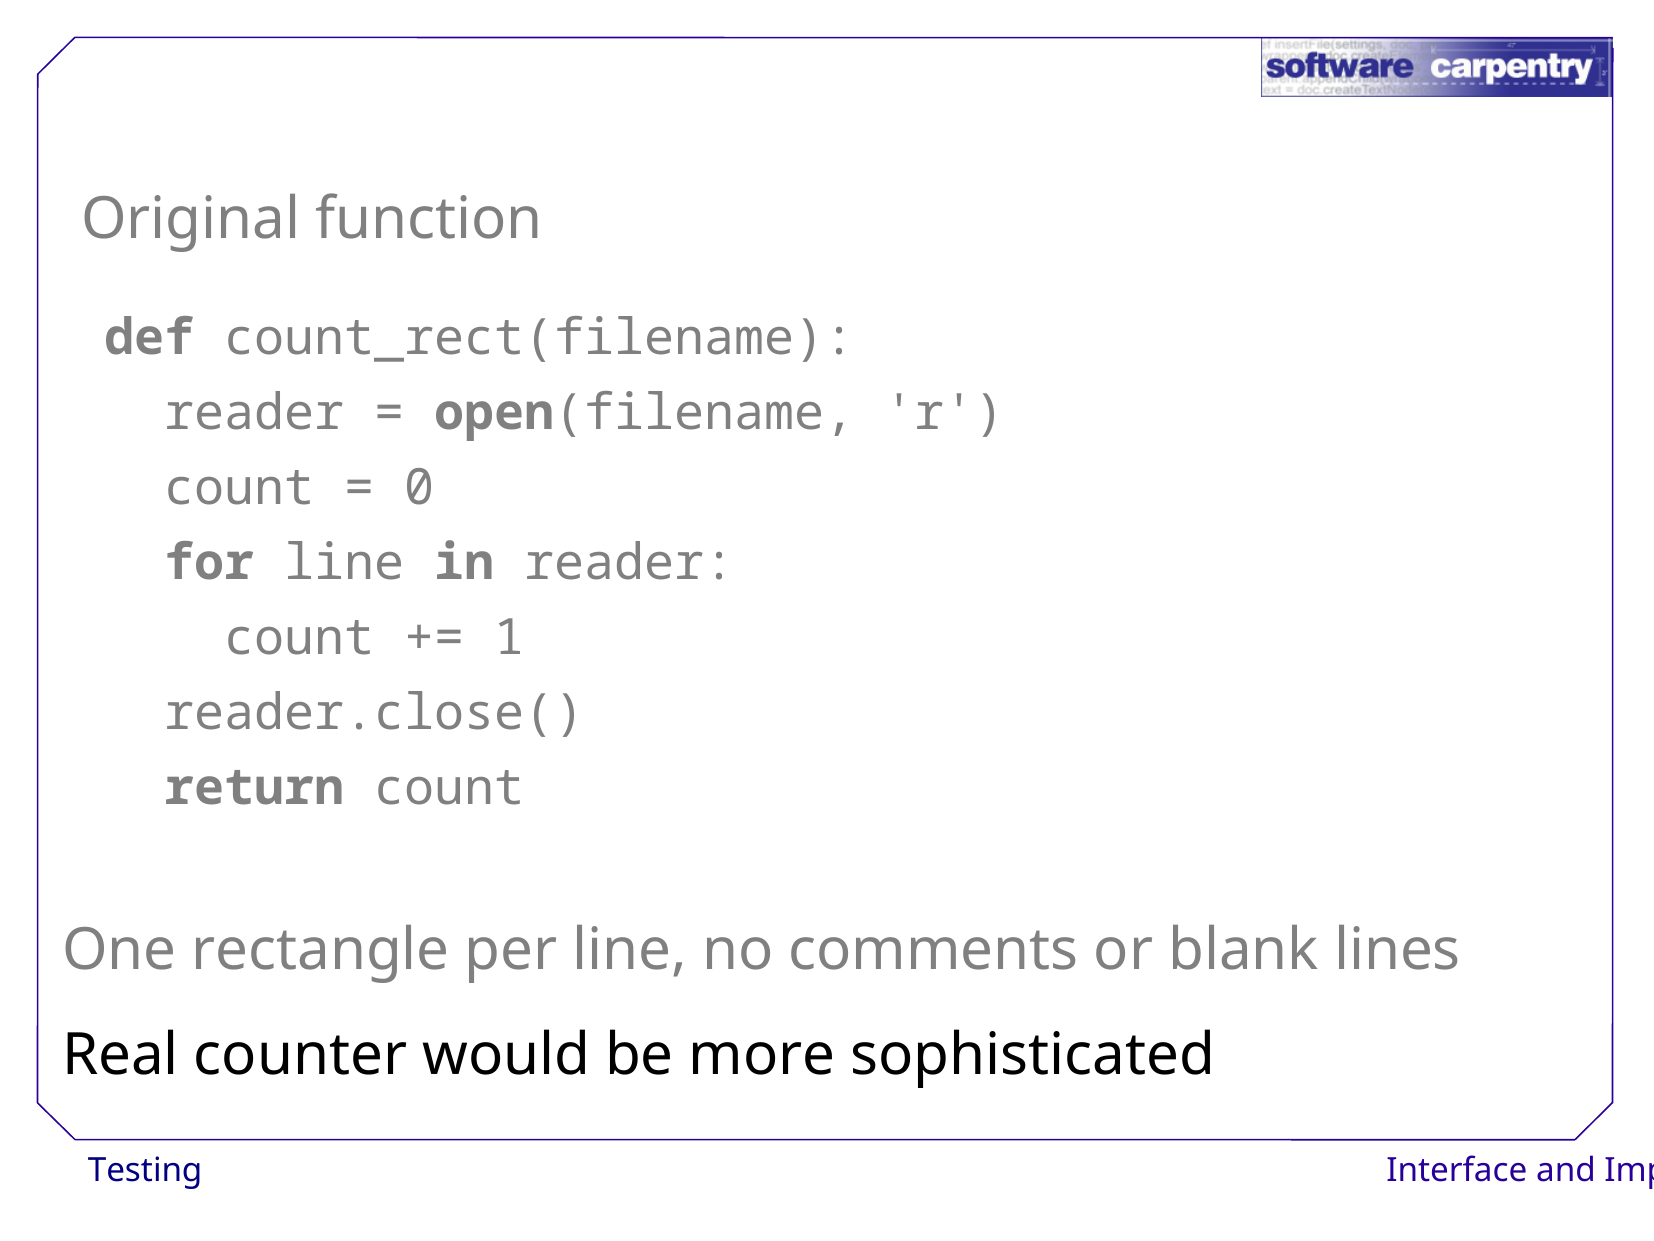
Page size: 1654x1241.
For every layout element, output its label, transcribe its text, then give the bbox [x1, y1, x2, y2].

picture [1261, 39, 1613, 97]
text_box def count_rect(filename): reader = open(filename, 'r') count = 0 for line in reader: count += 1 reader.close() return count [89, 282, 1340, 857]
text_box One rectangle per line, no comments or blank lines Real counter would be more sophisticated [47, 868, 1626, 1094]
text_box Original function [66, 138, 708, 259]
